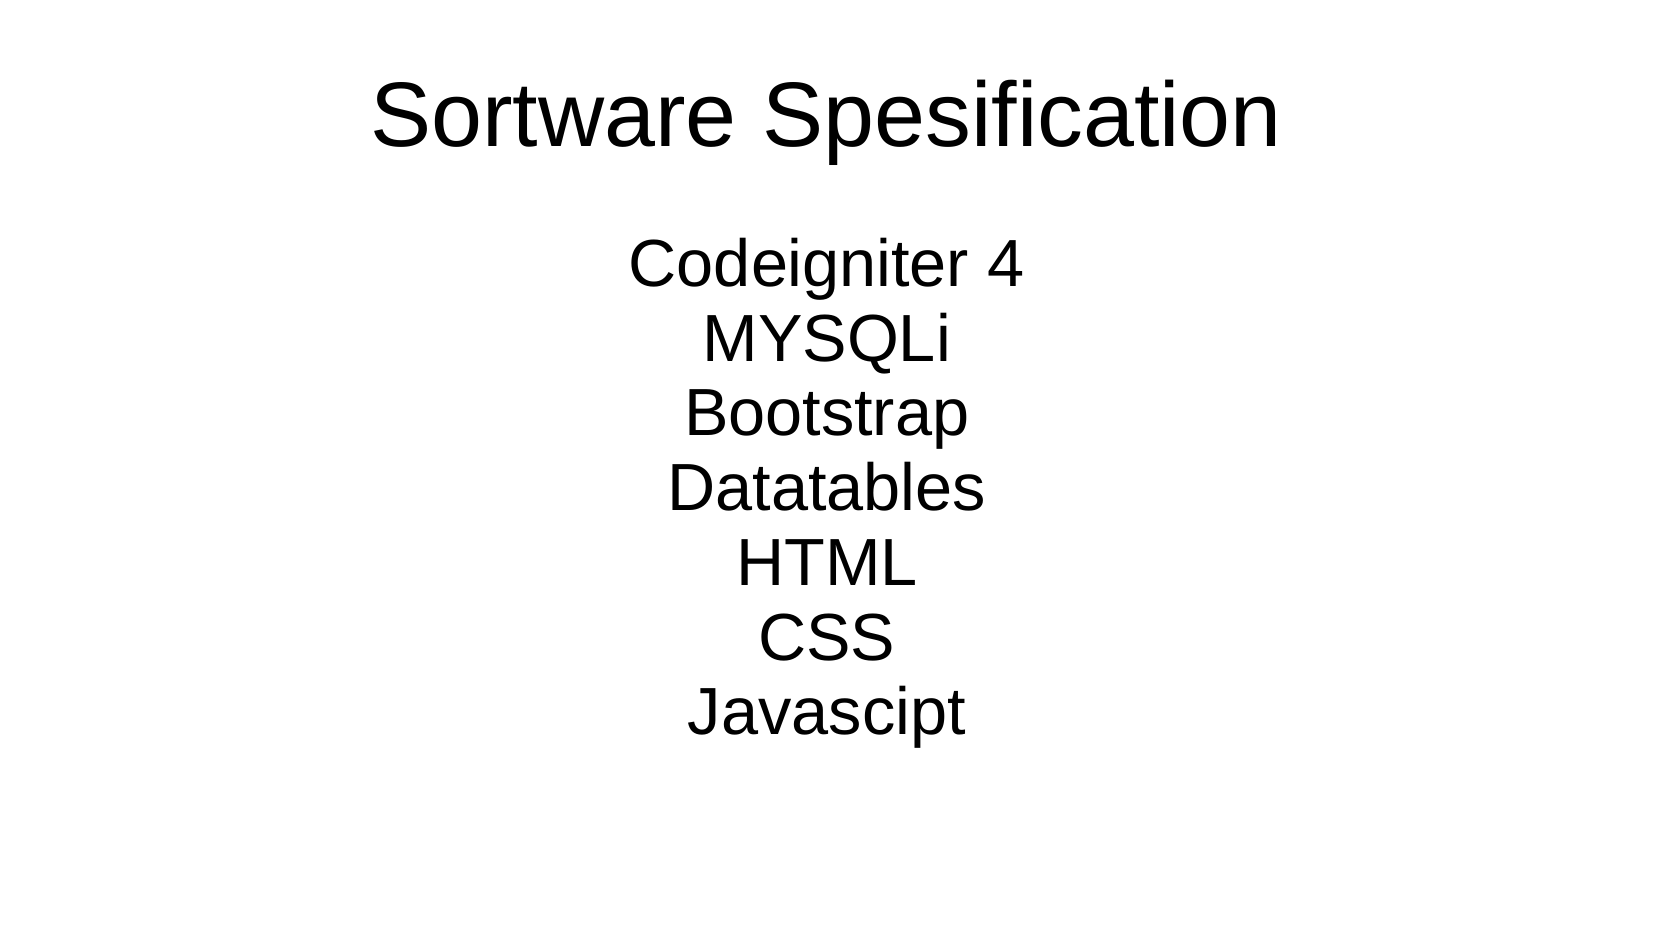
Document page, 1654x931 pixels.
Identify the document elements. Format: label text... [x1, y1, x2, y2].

title Sortware Spesification [82, 37, 1571, 150]
subtitle Codeigniter 4 MYSQLi Bootstrap Datatables HTML CSS Javascipt [82, 150, 1571, 824]
